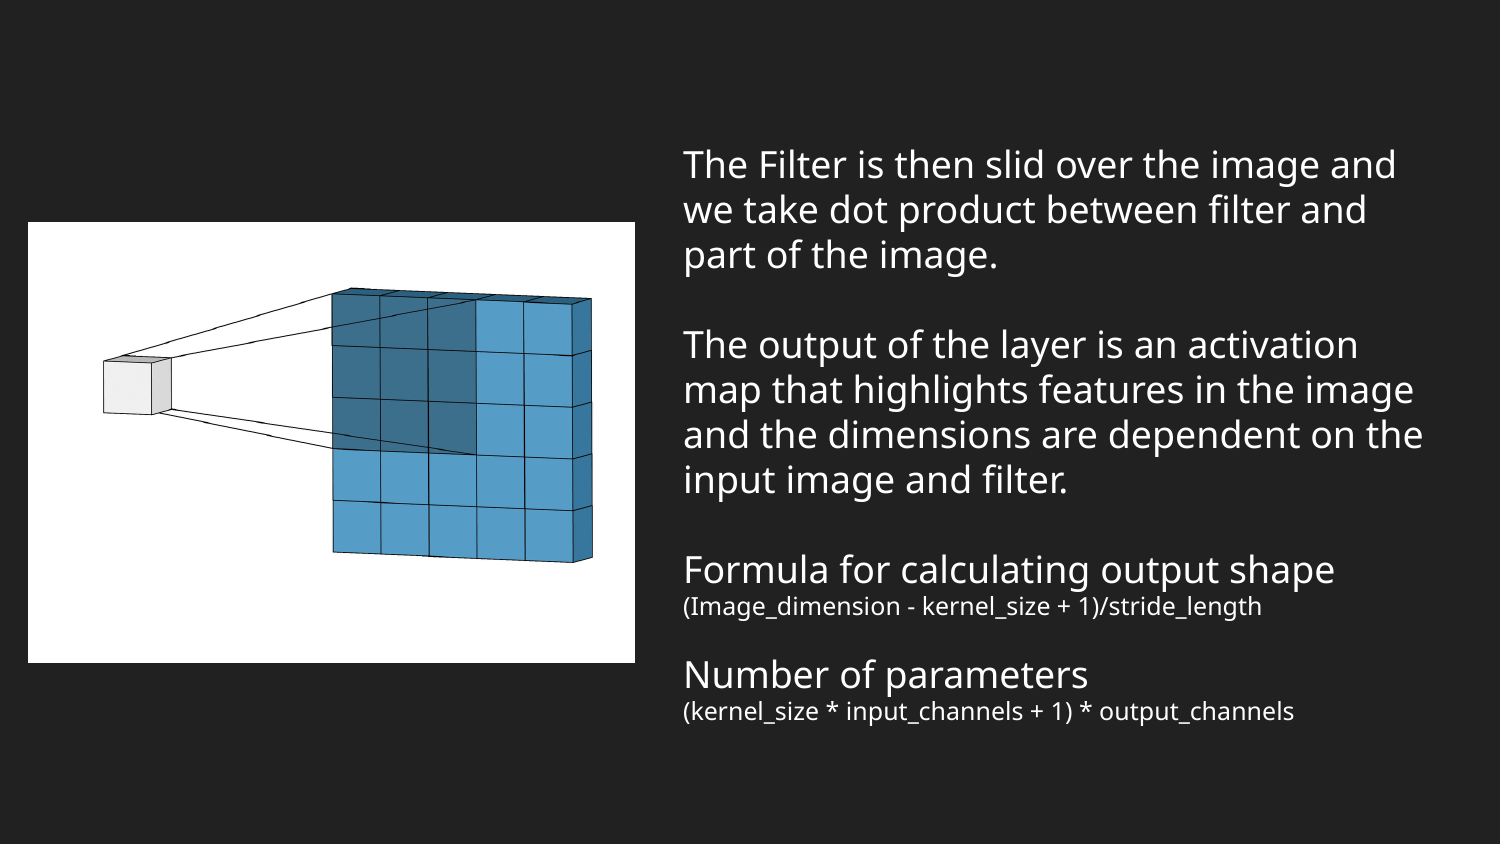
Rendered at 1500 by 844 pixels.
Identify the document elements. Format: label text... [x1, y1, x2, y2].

picture [28, 222, 635, 663]
text_box The Filter is then slid over the image and we take dot product between filter and part of the image. The output of the layer is an activation map that highlights features in the image and the dimensions are dependent on the input image and filter. Formula for calculating output shape (Image_dimension - kernel_size + 1)/stride_length Number of parameters (kernel_size * input_channels + 1) * output_channels [668, 125, 1449, 687]
